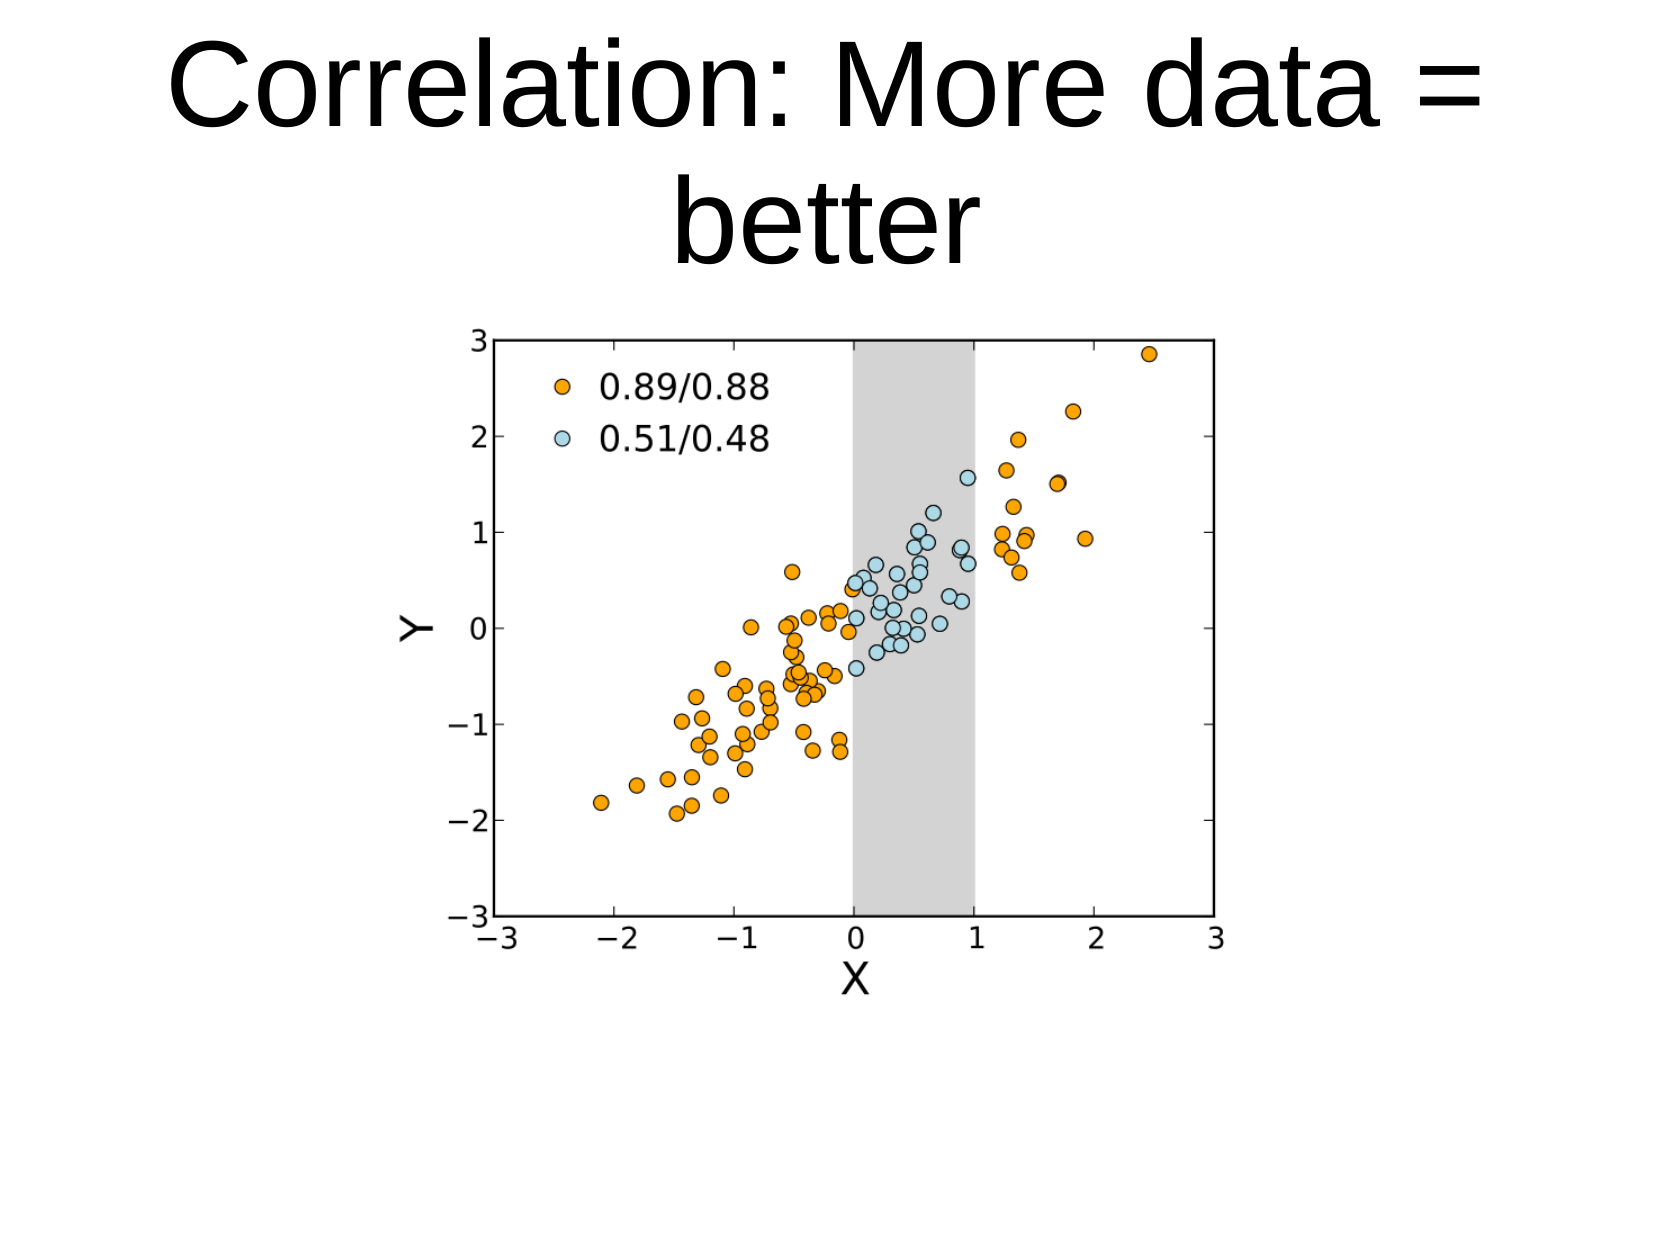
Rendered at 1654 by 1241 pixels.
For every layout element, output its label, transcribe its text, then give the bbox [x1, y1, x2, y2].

title Correlation: More data = better [82, 16, 1571, 290]
picture [377, 290, 1277, 1010]
